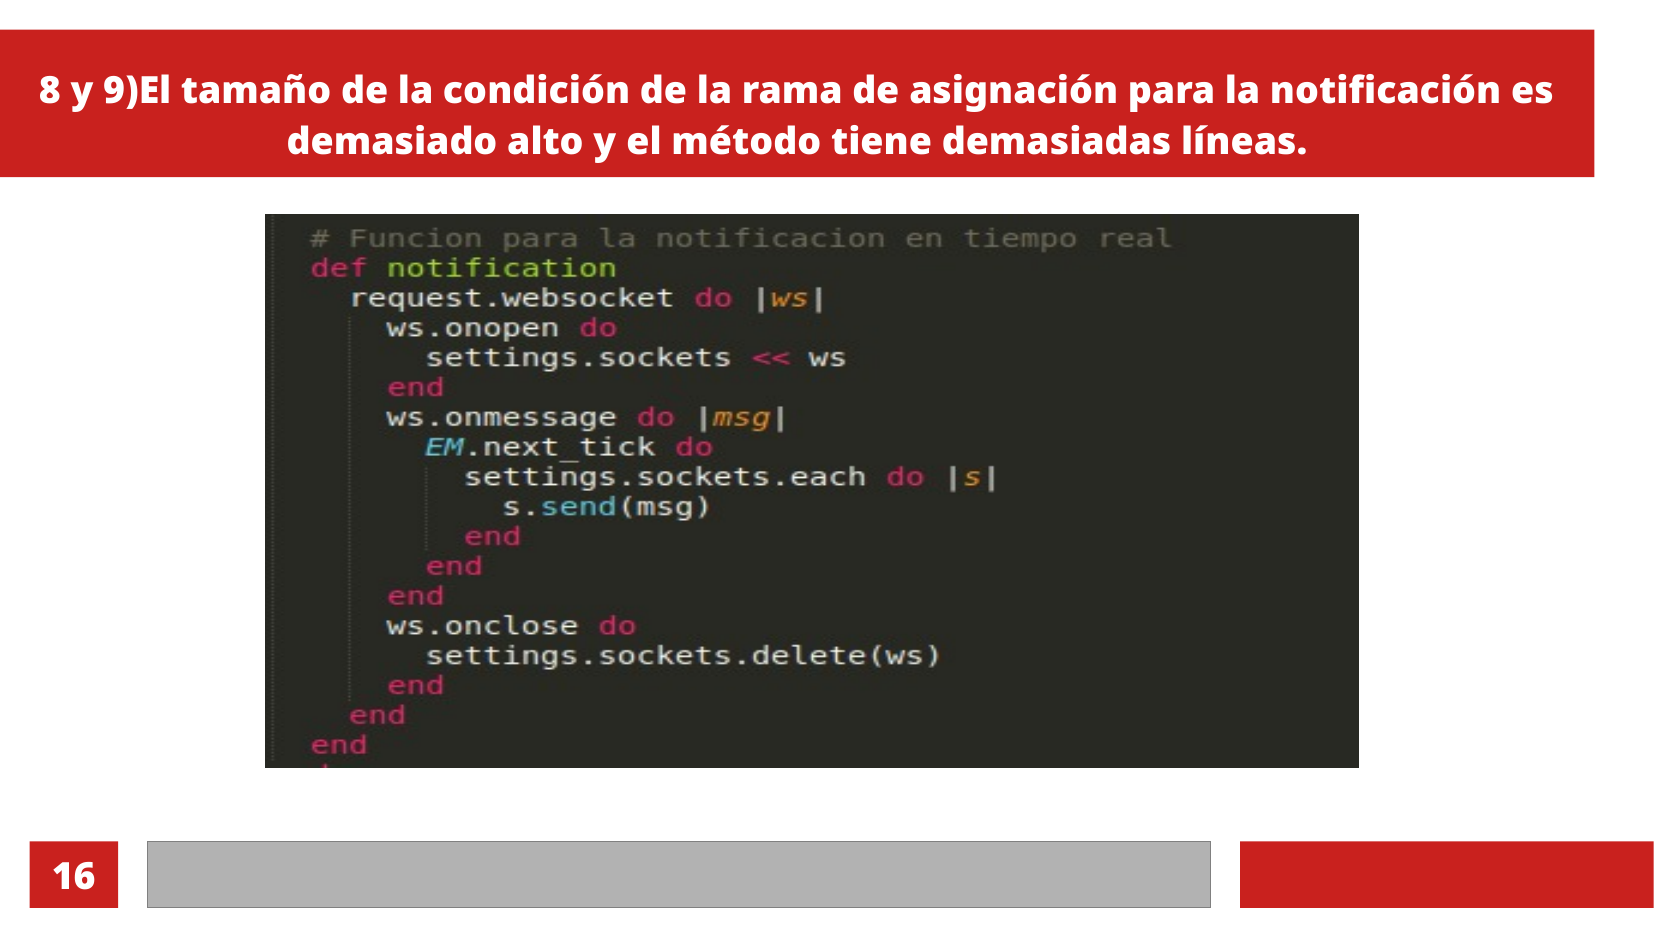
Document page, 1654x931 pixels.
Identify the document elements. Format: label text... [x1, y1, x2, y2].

title 8 y 9)El tamaño de la condición de la rama de asignación para la notificación es demasiado alto y el método tiene demasiadas líneas. [0, 29, 1595, 148]
picture [265, 214, 1359, 768]
